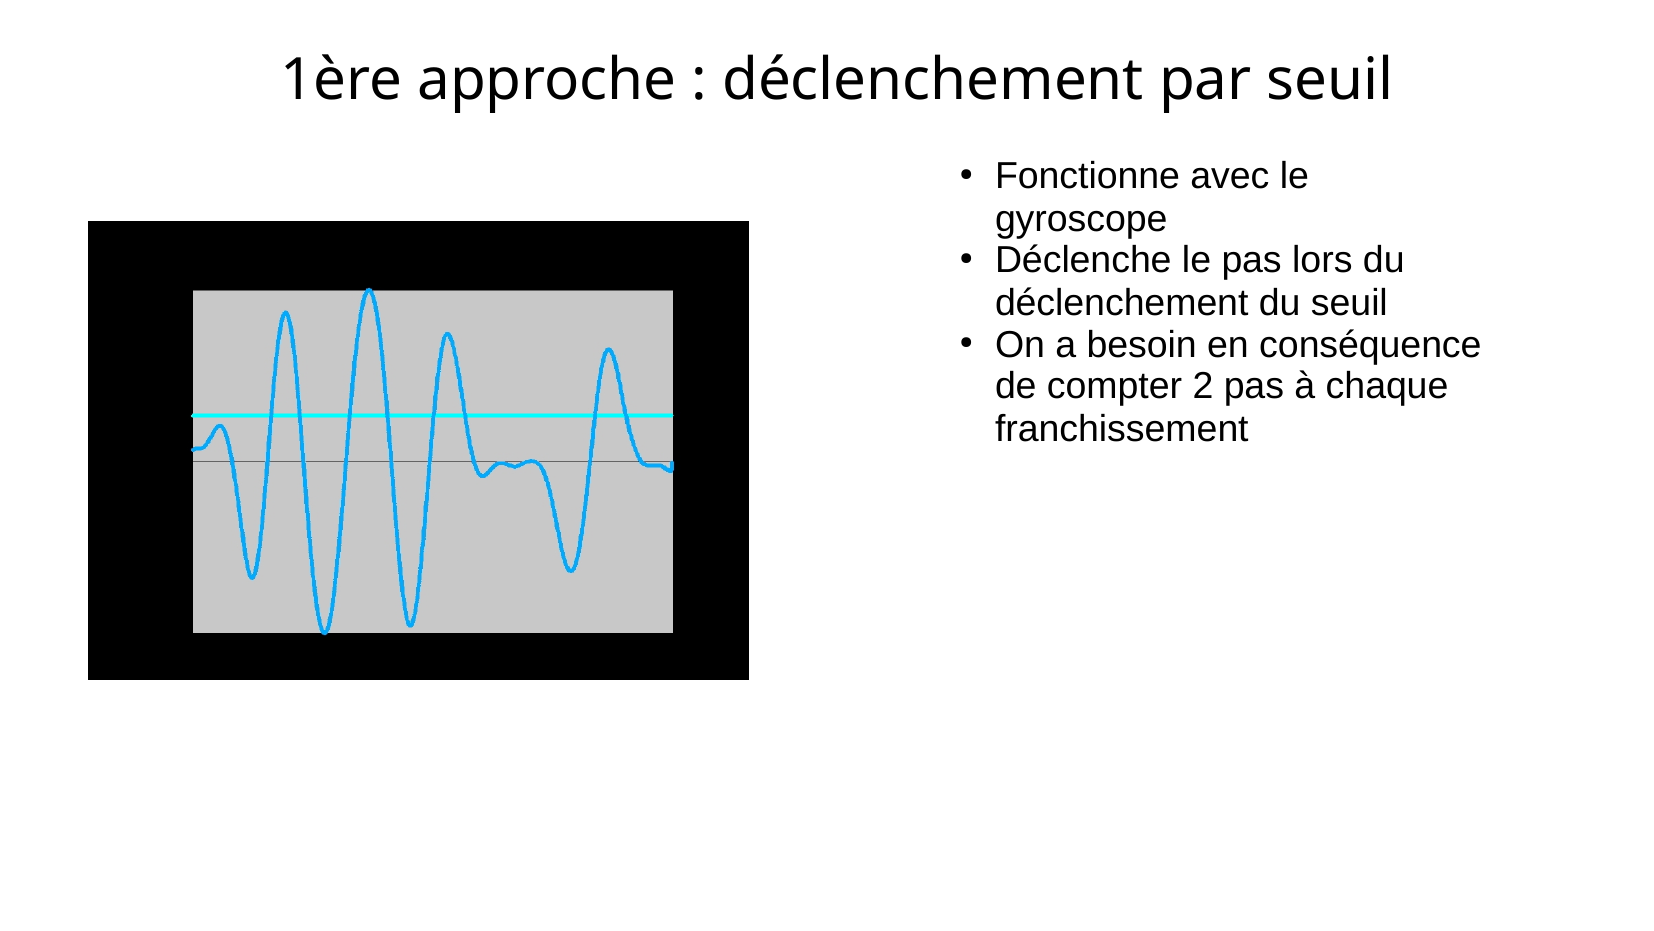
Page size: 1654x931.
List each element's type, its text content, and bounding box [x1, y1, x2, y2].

picture [88, 221, 749, 680]
text_box Fonctionne avec le gyroscope Déclenche le pas lors du déclenchement du seuil On a besoin en conséquence de compter 2 pas à chaque franchissement [944, 147, 1506, 541]
text_box 1ère approche : déclenchement par seuil [265, 29, 1565, 103]
